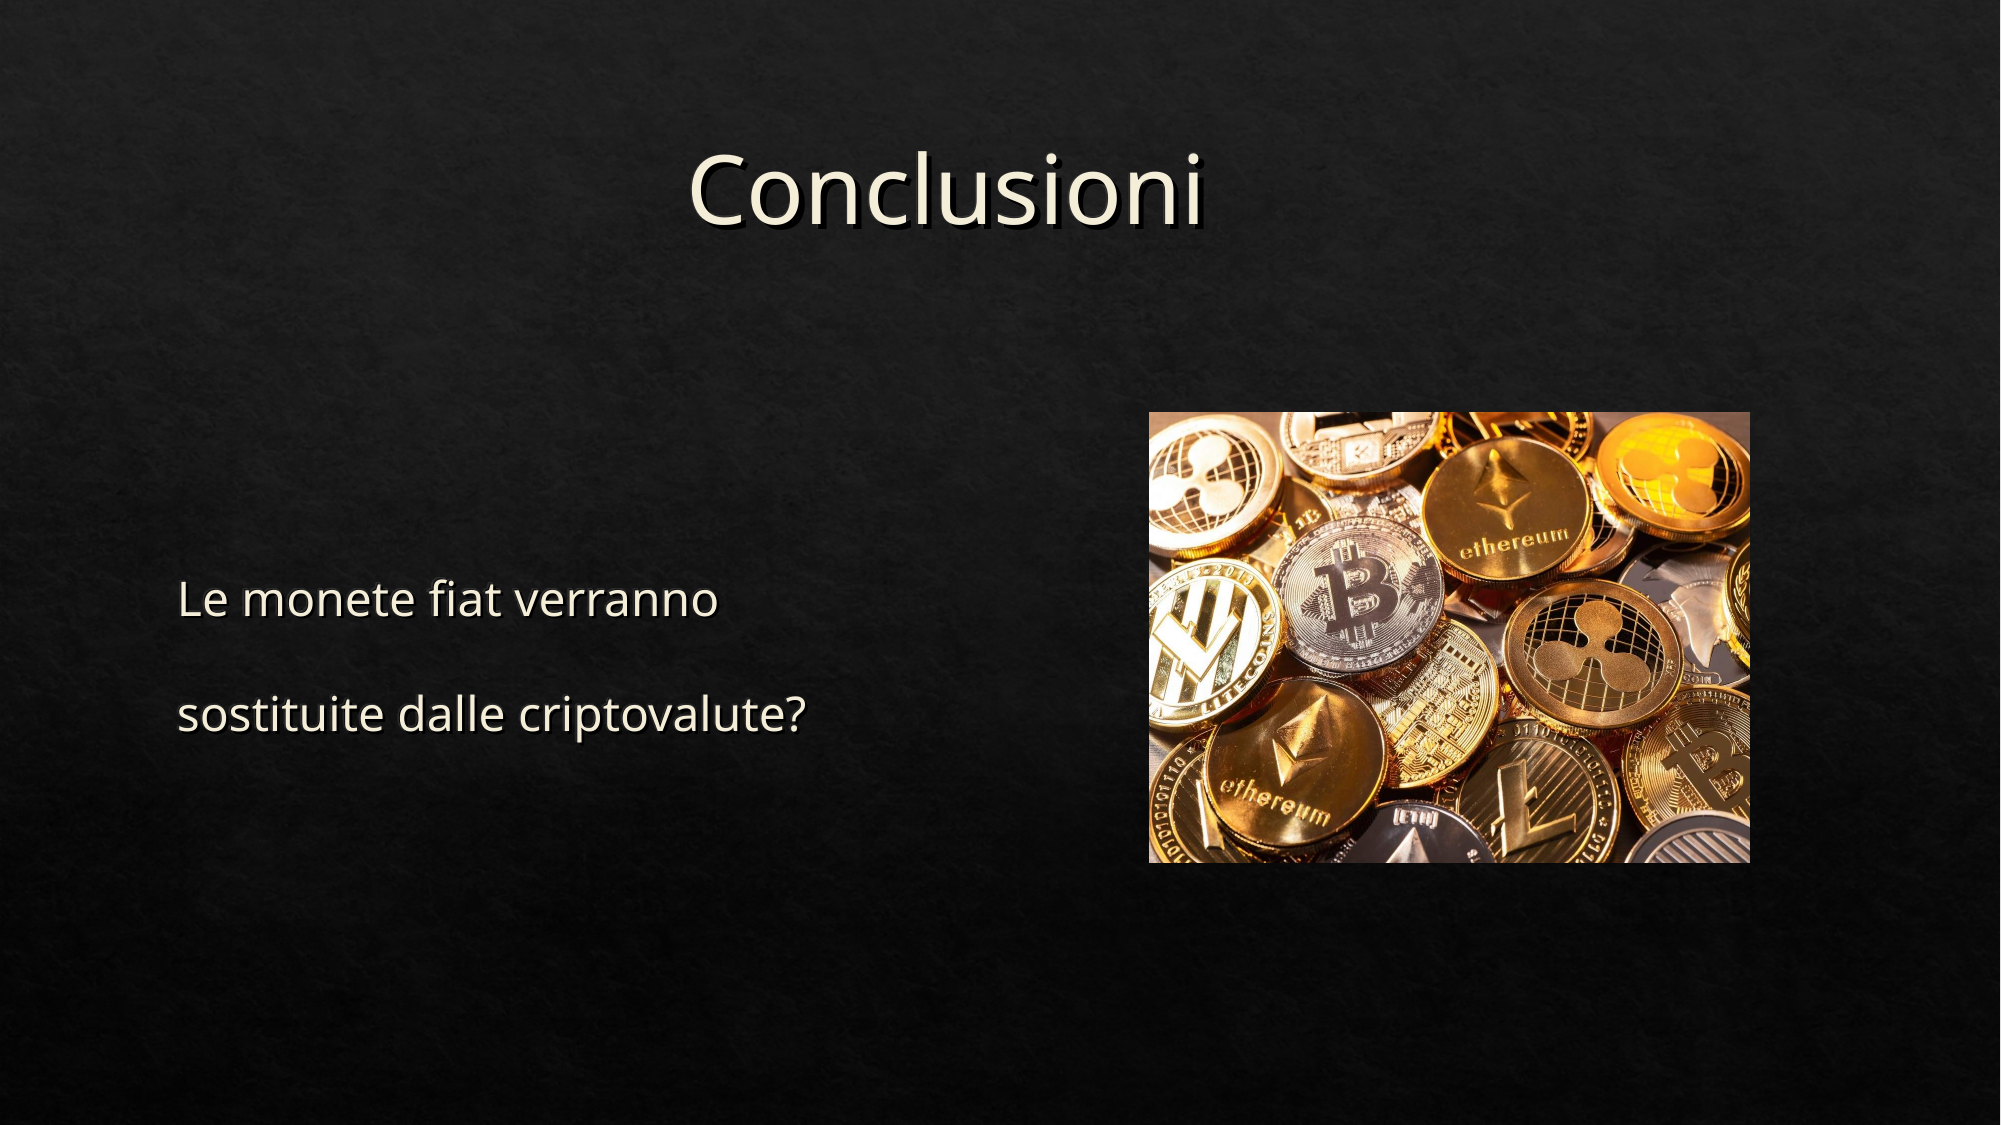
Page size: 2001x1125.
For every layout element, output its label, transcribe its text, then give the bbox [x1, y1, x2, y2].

picture [1149, 412, 1750, 863]
list Le monete fiat verranno sostituite dalle criptovalute? [149, 503, 947, 773]
title Conclusioni [97, 89, 1796, 297]
